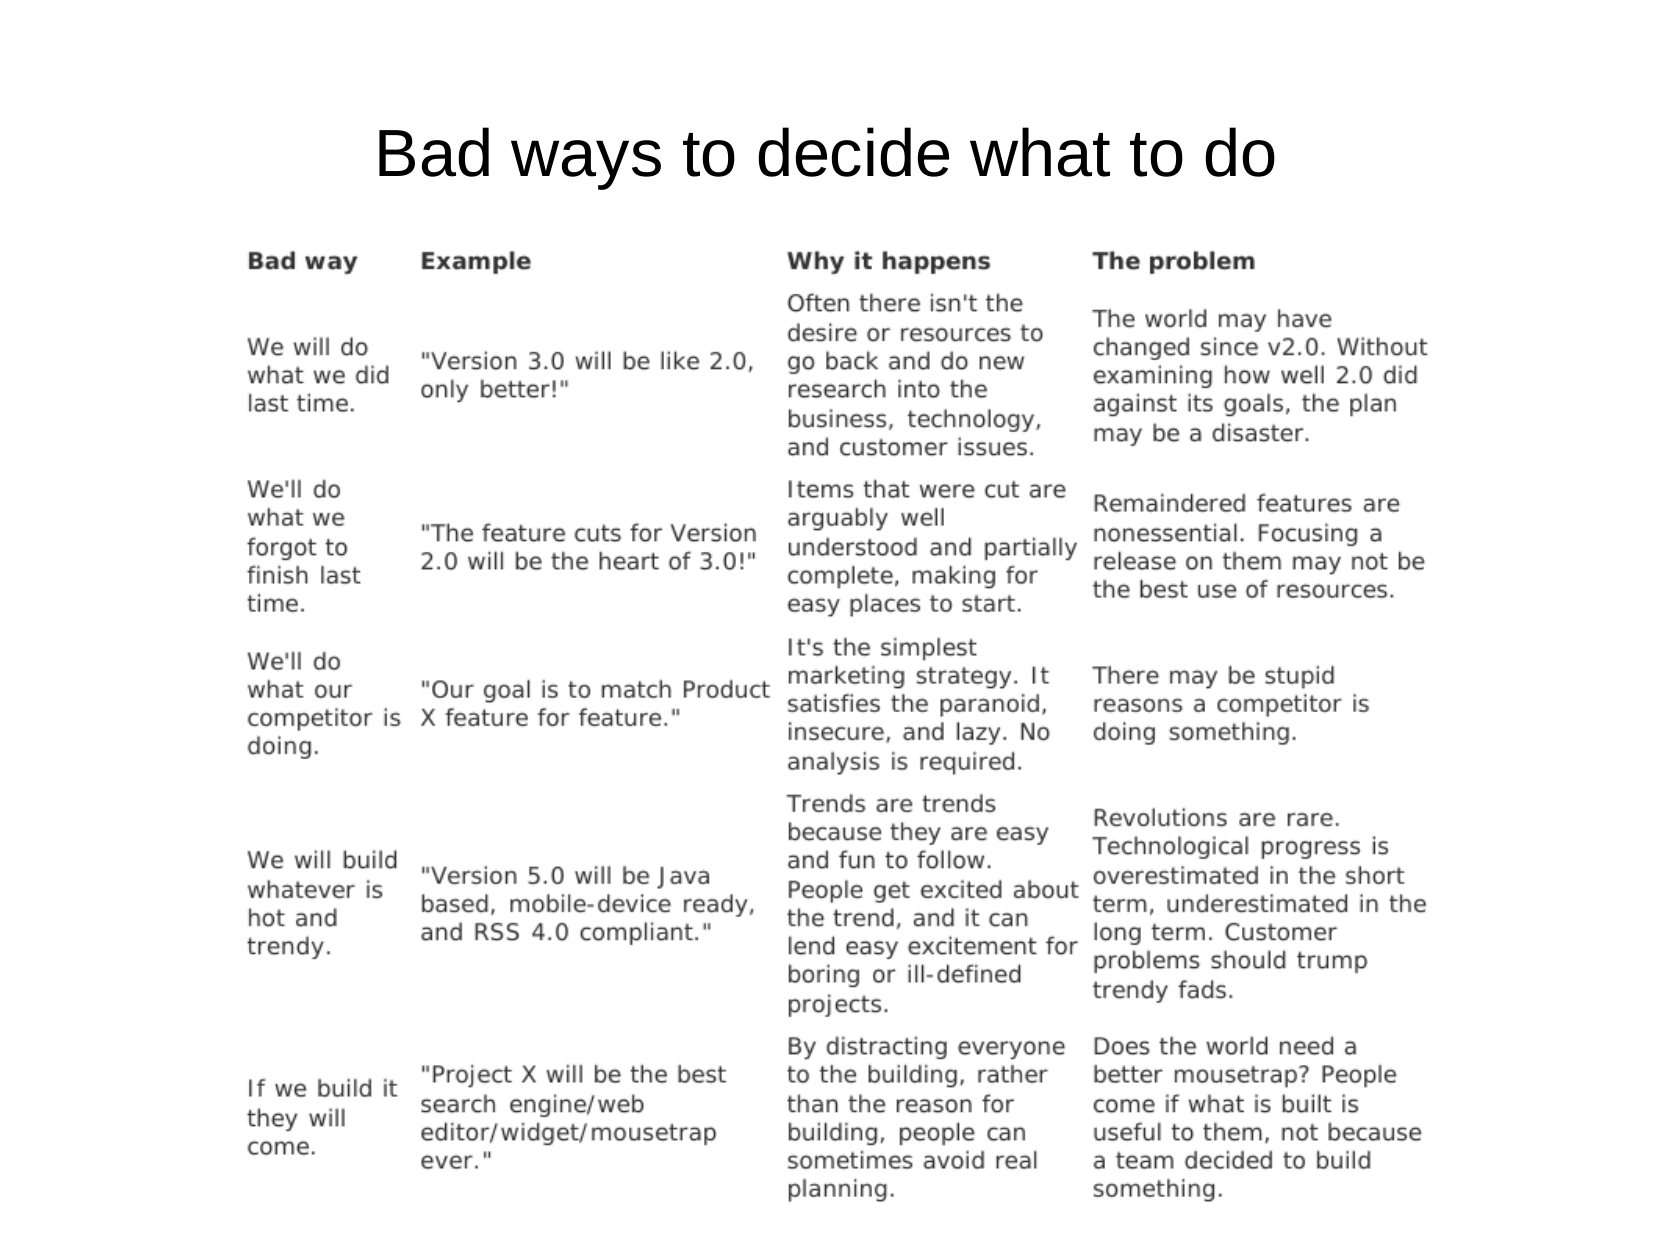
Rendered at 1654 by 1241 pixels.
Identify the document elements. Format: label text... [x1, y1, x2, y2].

title Bad ways to decide what to do [82, 49, 1571, 257]
picture [212, 224, 1460, 1222]
